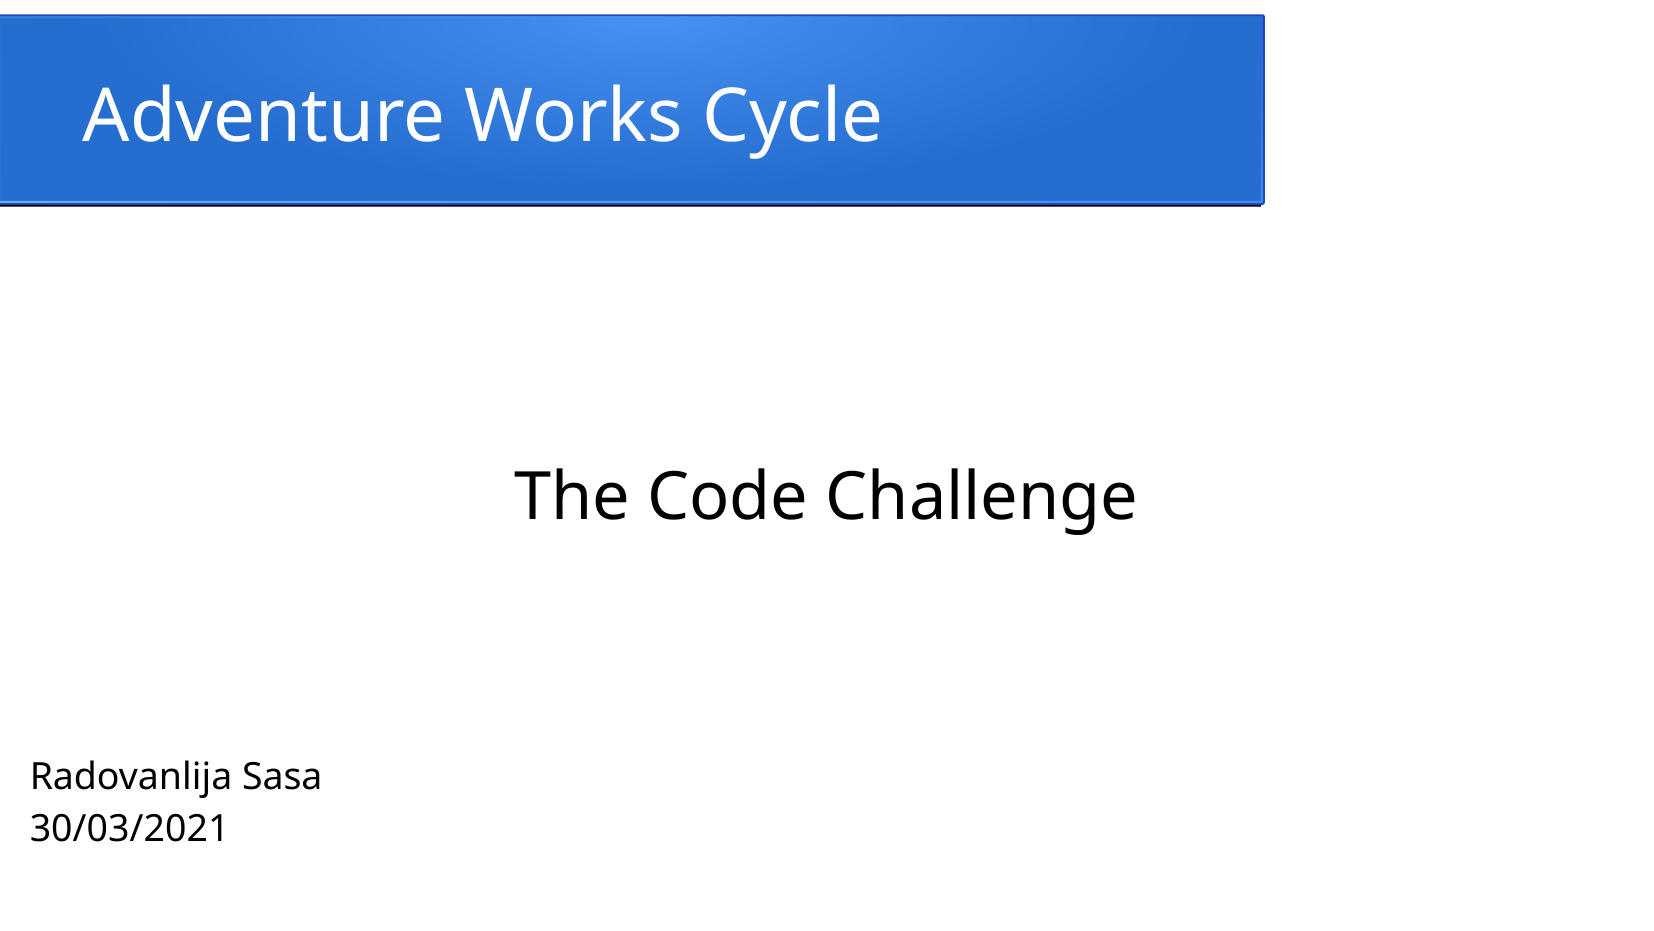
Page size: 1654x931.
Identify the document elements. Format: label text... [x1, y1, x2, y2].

subtitle The Code Challenge [82, 224, 1571, 764]
text_box Radovanlija Sasa 30/03/2021 [15, 742, 511, 860]
title Adventure Works Cycle [82, 35, 1235, 189]
